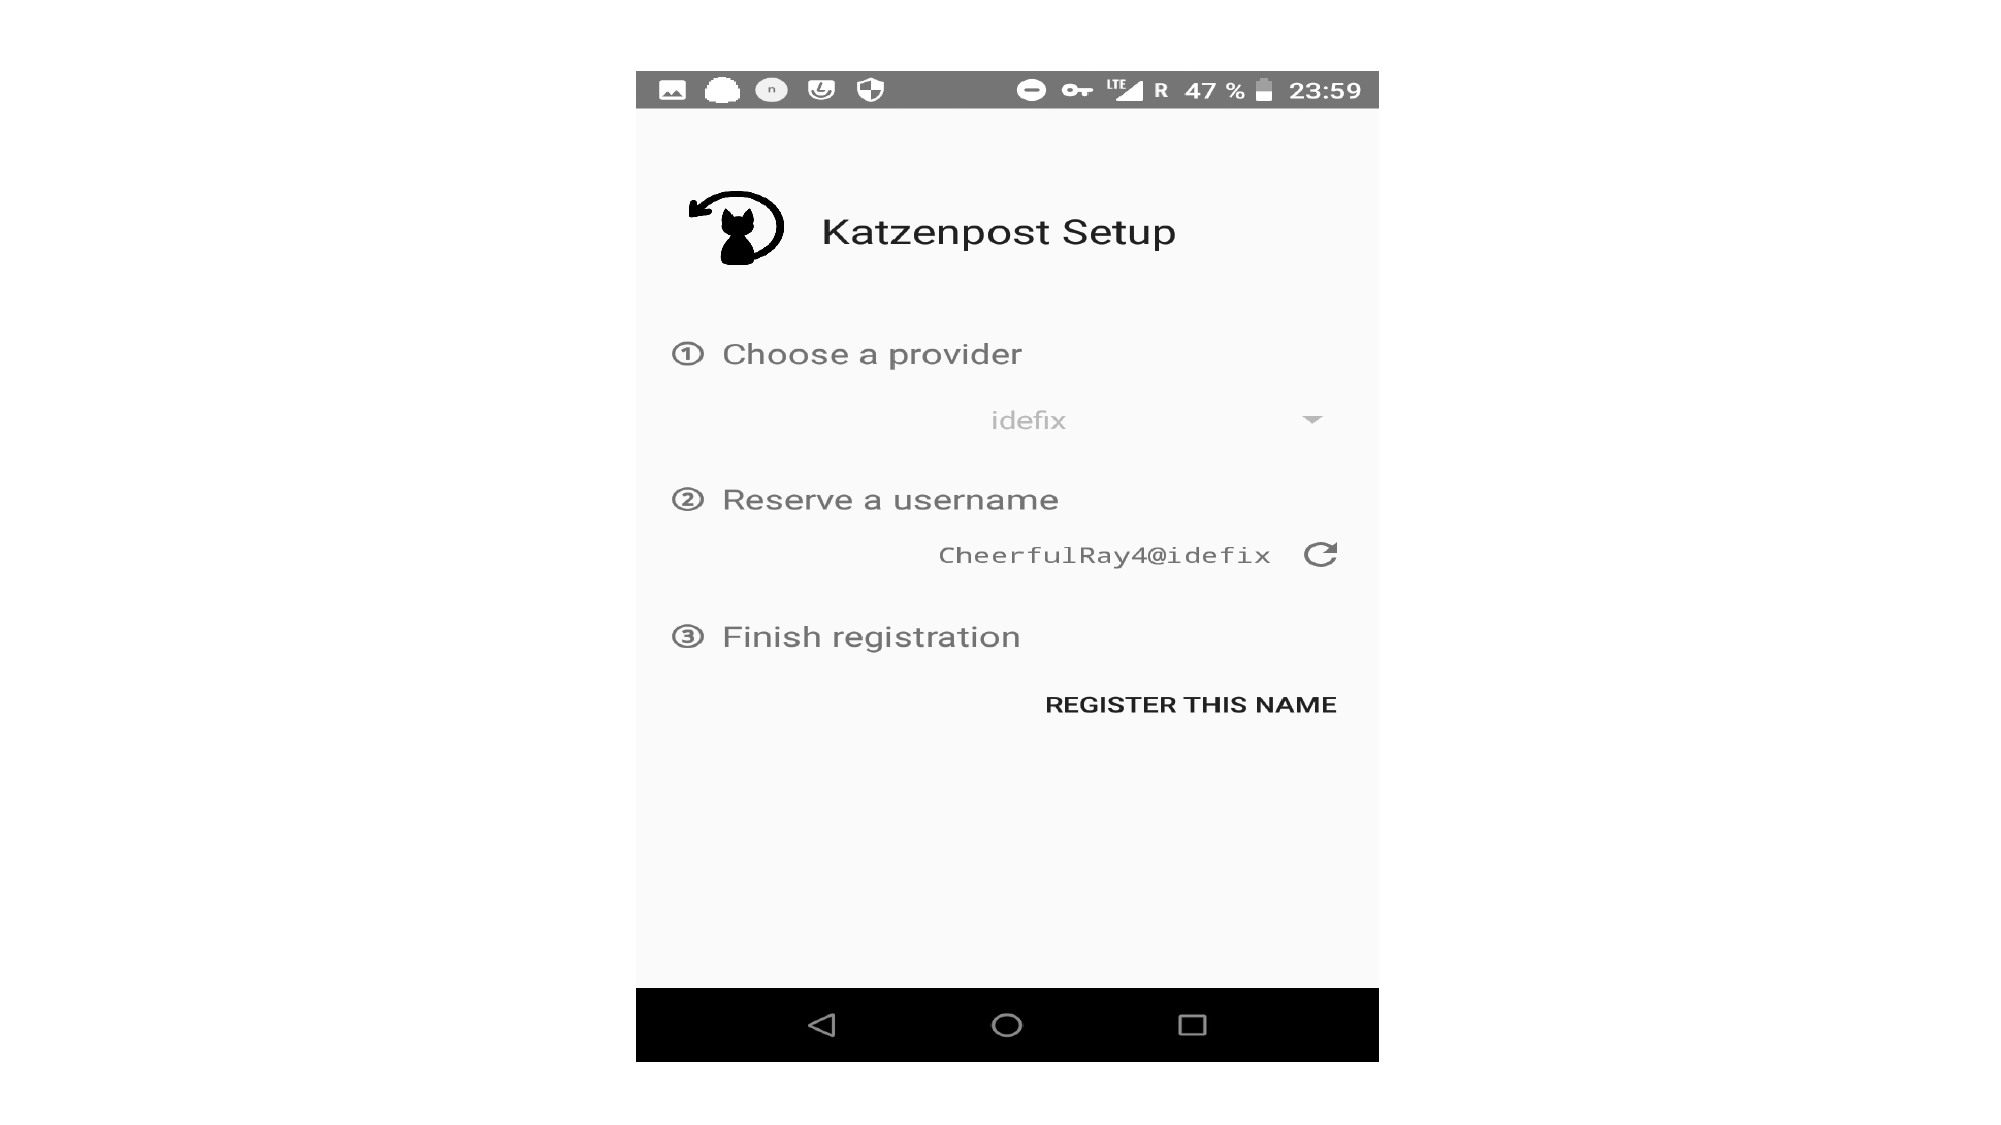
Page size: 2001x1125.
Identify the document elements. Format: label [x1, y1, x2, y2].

picture [636, 71, 1379, 1062]
